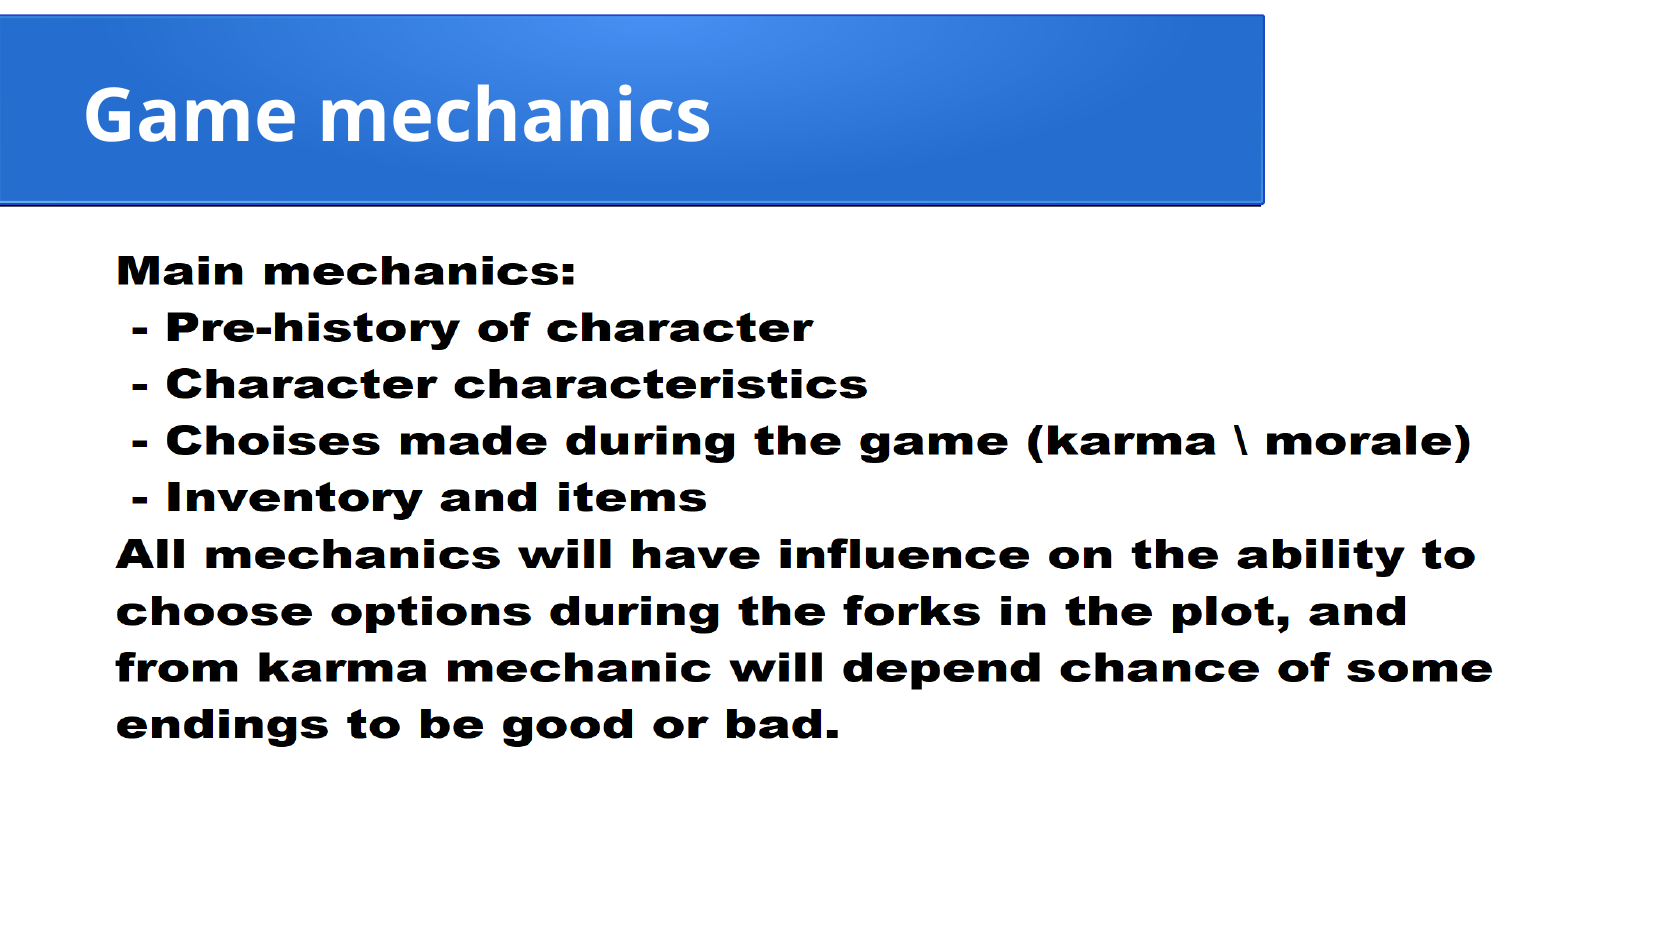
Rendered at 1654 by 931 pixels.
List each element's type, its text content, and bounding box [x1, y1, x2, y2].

title Game mechanics [82, 35, 1235, 189]
picture [82, 224, 1571, 764]
